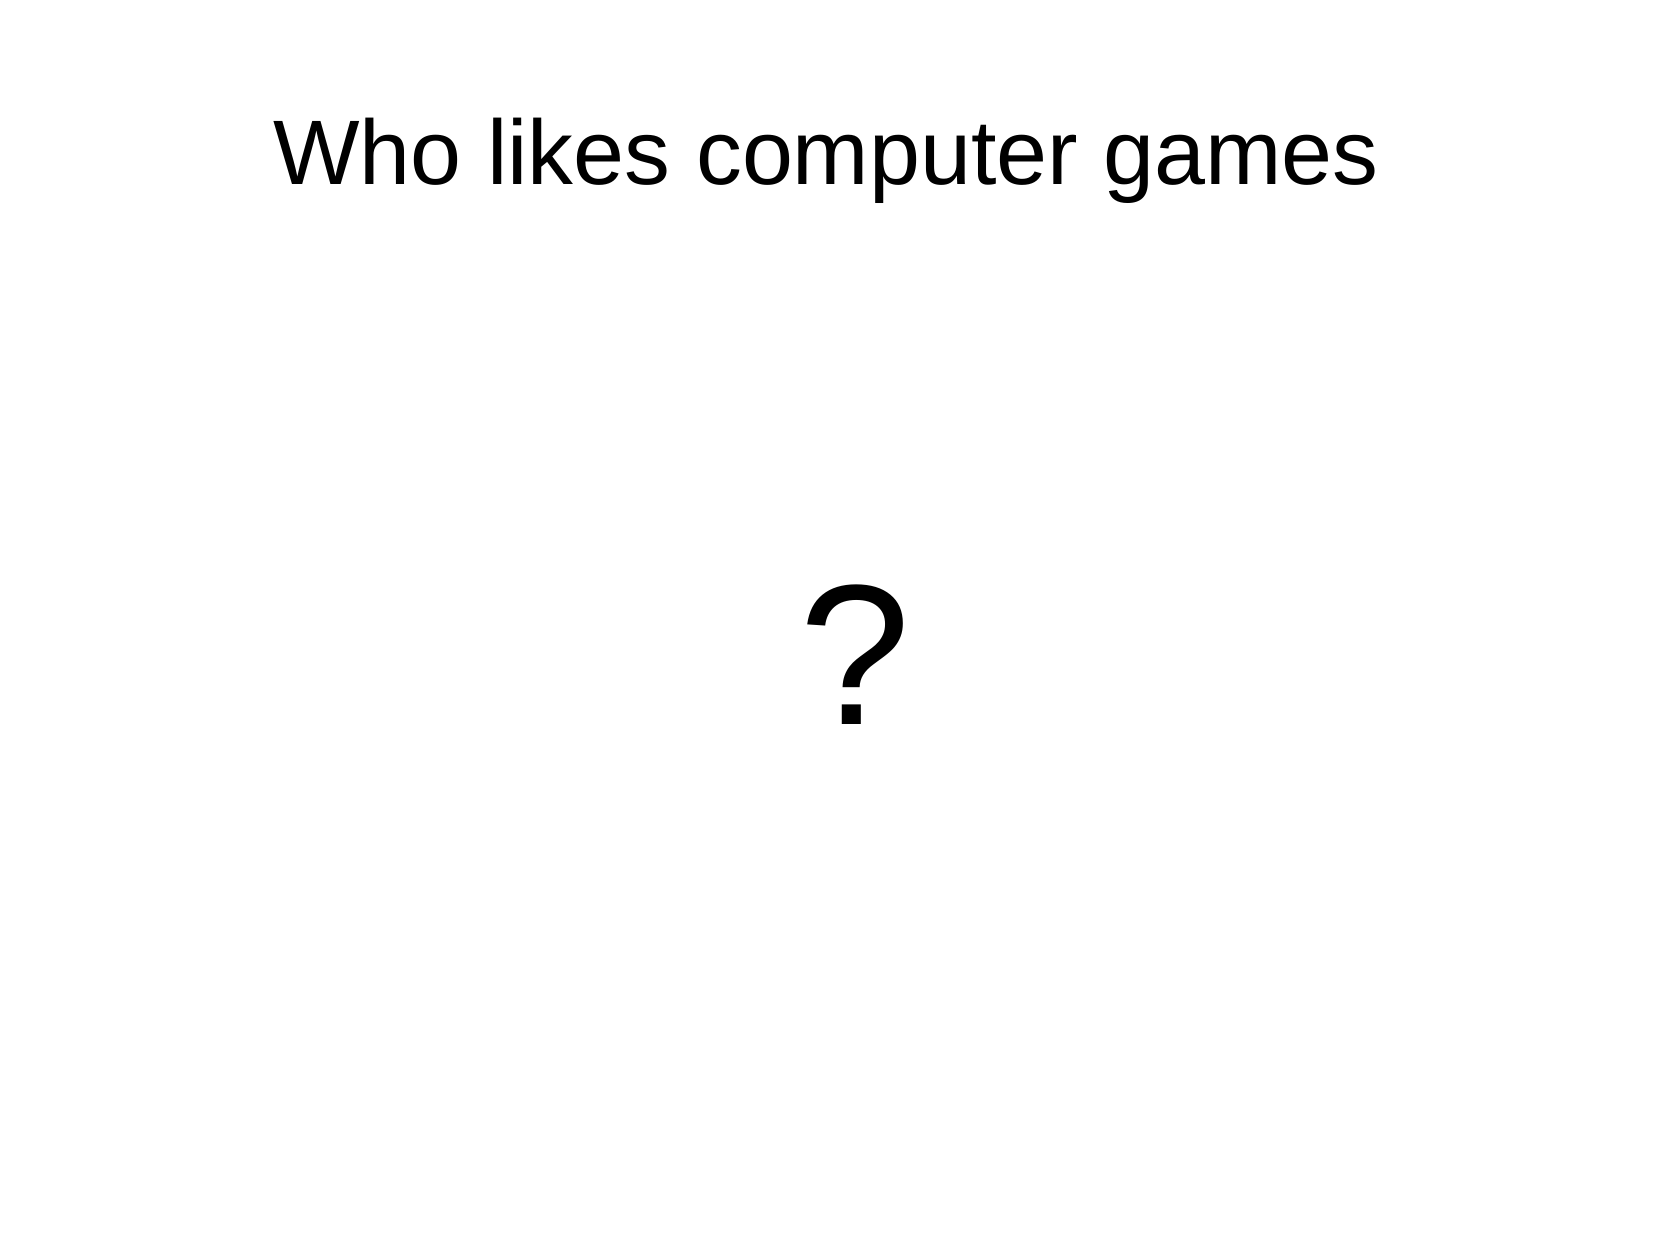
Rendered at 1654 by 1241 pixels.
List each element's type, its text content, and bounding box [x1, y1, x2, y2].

title Who likes computer games [82, 49, 1571, 257]
list ? [82, 290, 1538, 1010]
